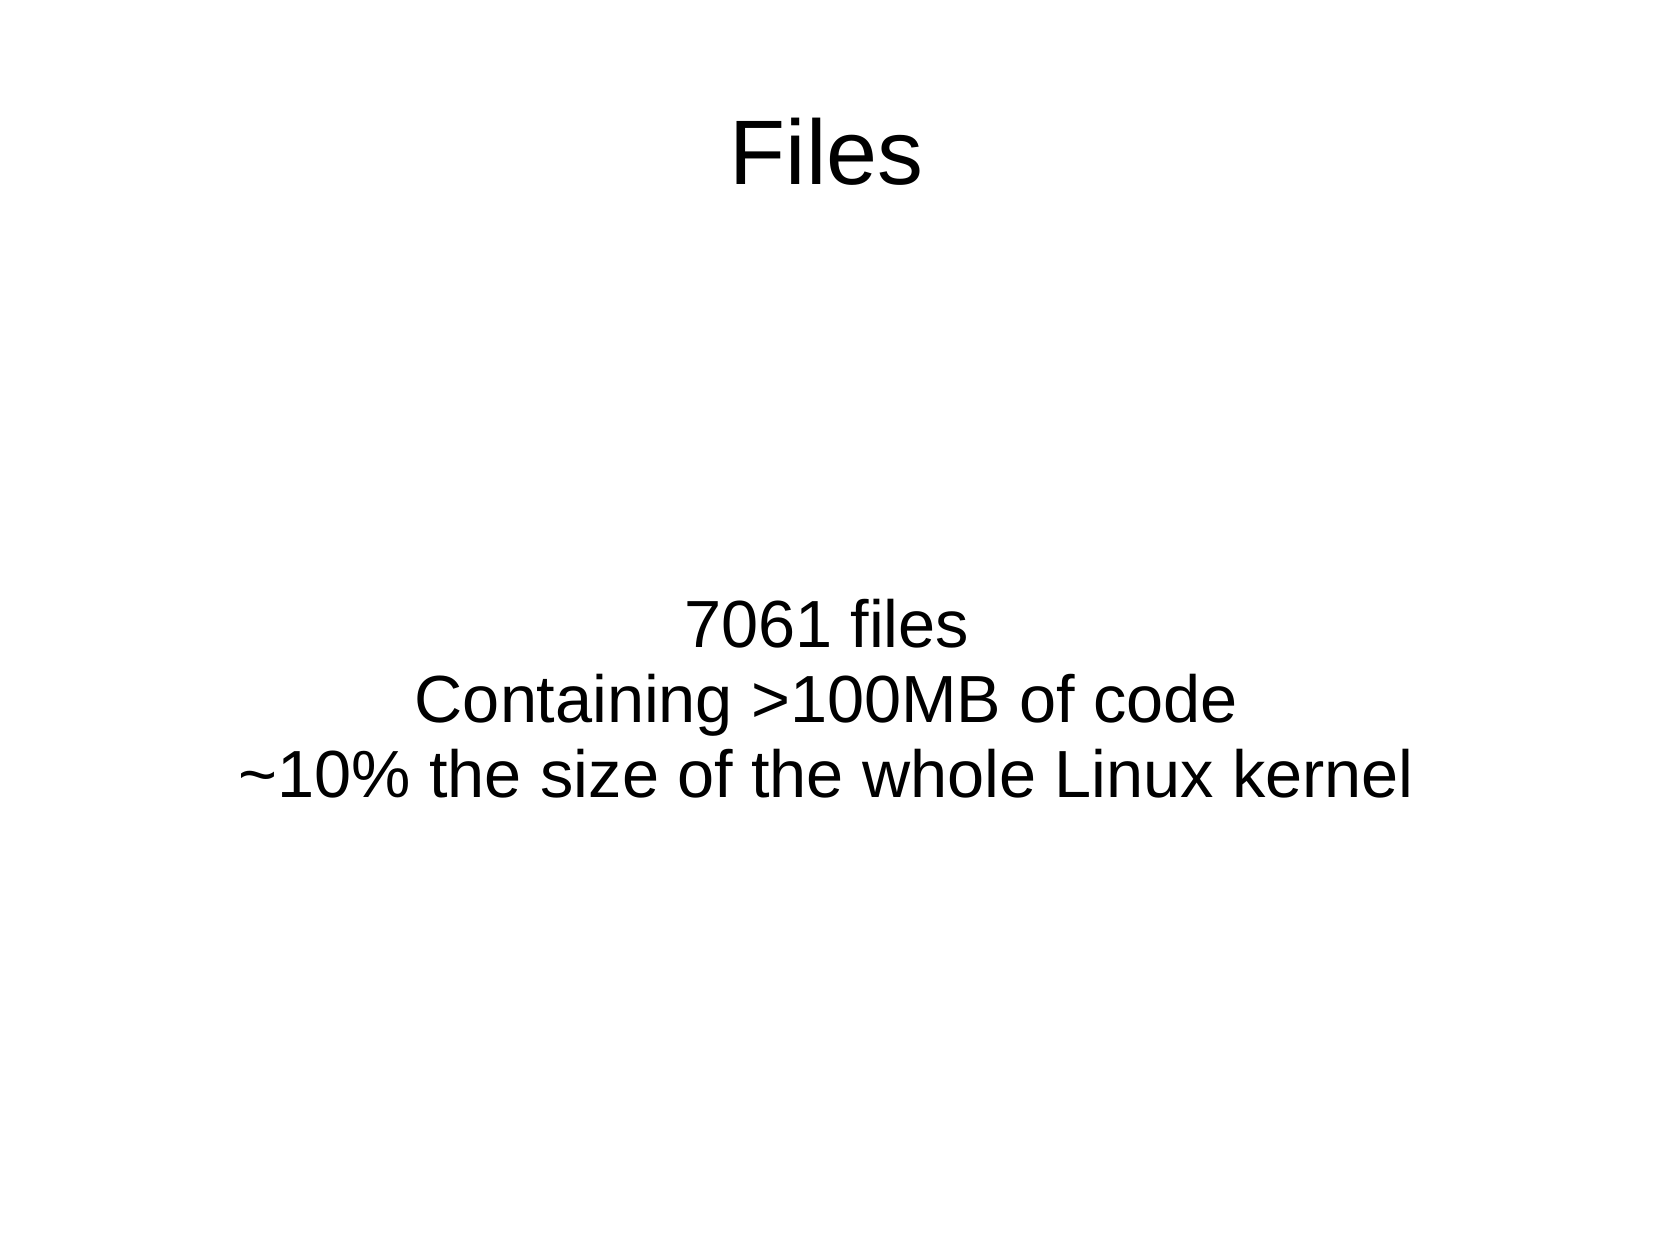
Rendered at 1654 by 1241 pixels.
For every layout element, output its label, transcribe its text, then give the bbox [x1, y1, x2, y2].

subtitle 7061 files Containing >100MB of code ~10% the size of the whole Linux kernel [82, 290, 1571, 1109]
title Files [82, 49, 1571, 257]
